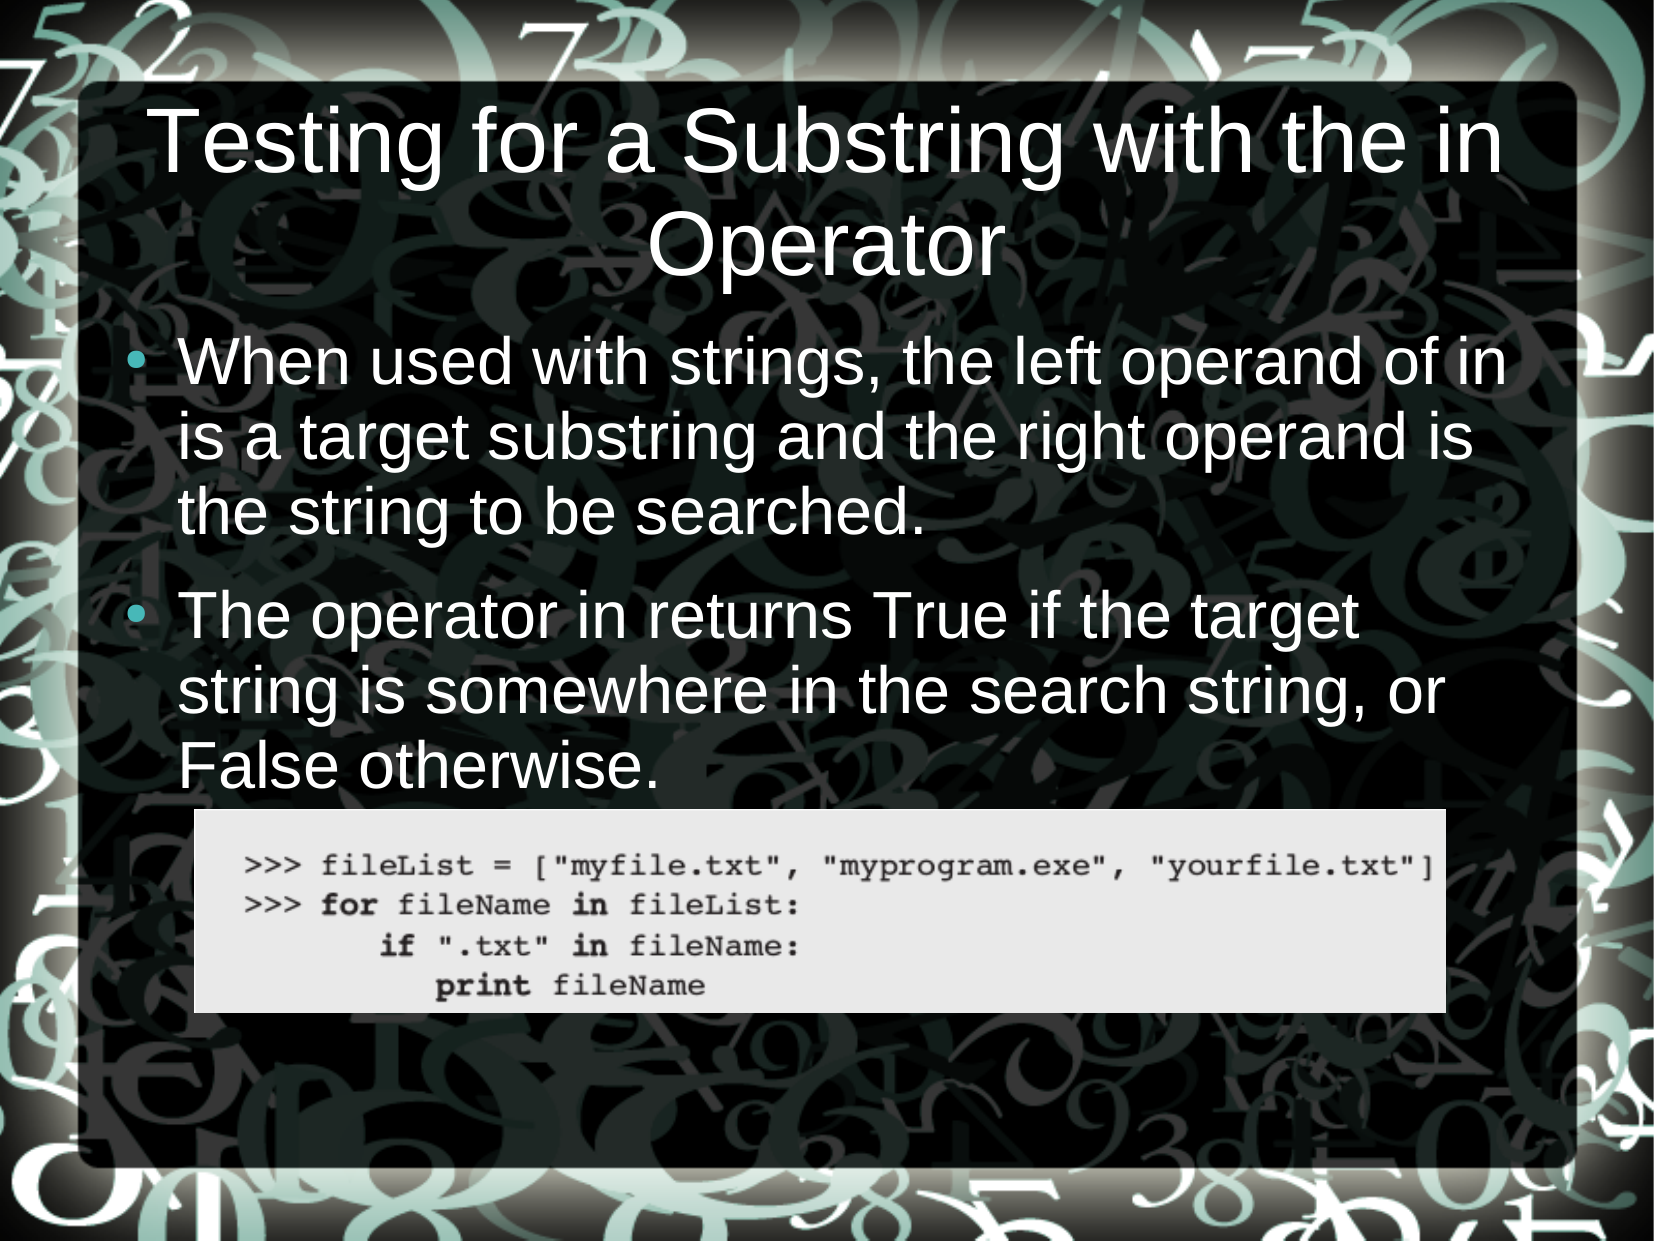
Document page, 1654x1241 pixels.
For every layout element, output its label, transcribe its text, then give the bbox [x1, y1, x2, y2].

list When used with strings, the left operand of in is a target substring and the right operand is the string to be searched. The operator in returns True if the target string is somewhere in the search string, or False otherwise. [106, 324, 1530, 921]
title Testing for a Substring with the in Operator [82, 88, 1571, 296]
picture [0, 0, 1654, 1241]
